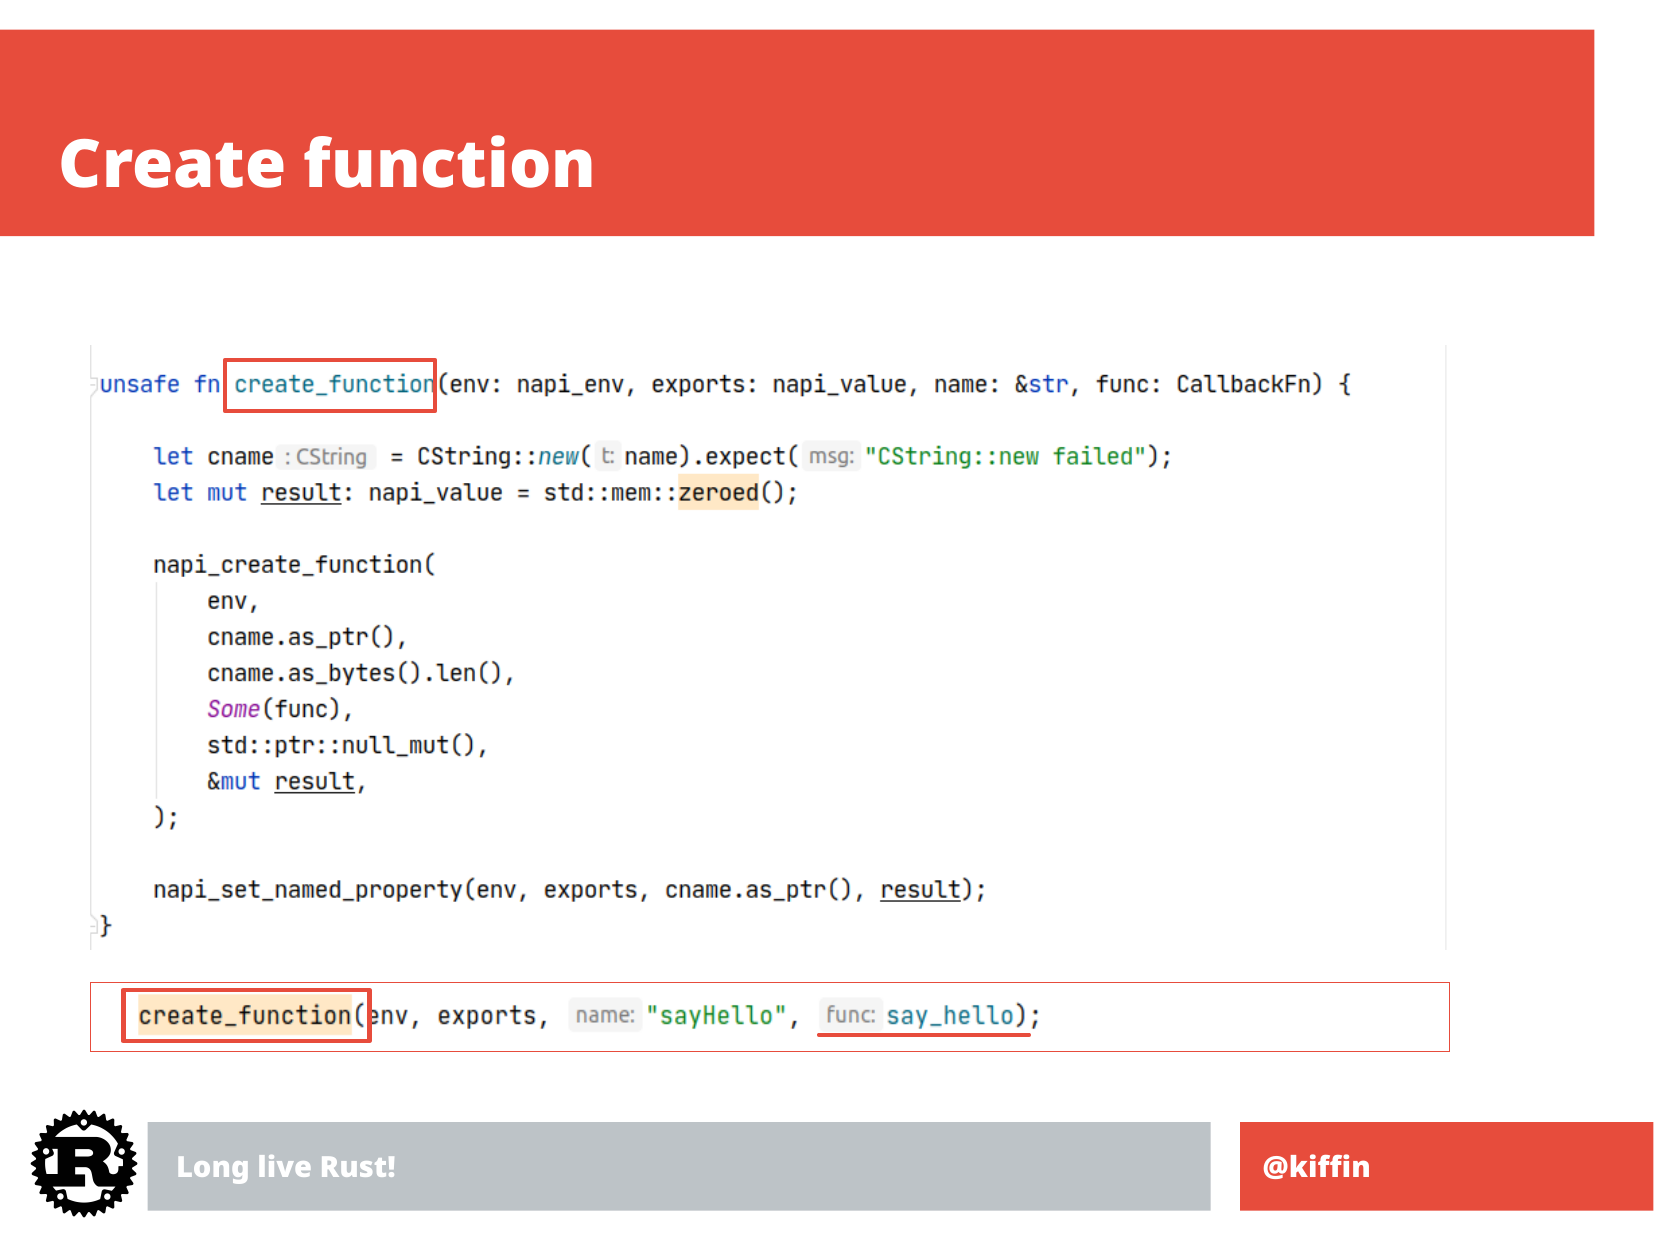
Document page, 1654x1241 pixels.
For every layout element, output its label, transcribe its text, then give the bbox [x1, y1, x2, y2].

picture [90, 982, 1450, 1052]
text_box @kiffin [1262, 1122, 1654, 1211]
picture [30, 1109, 138, 1218]
picture [90, 345, 1447, 950]
title Create function [59, 59, 1595, 207]
text_box Long live Rust! [176, 1122, 1201, 1211]
